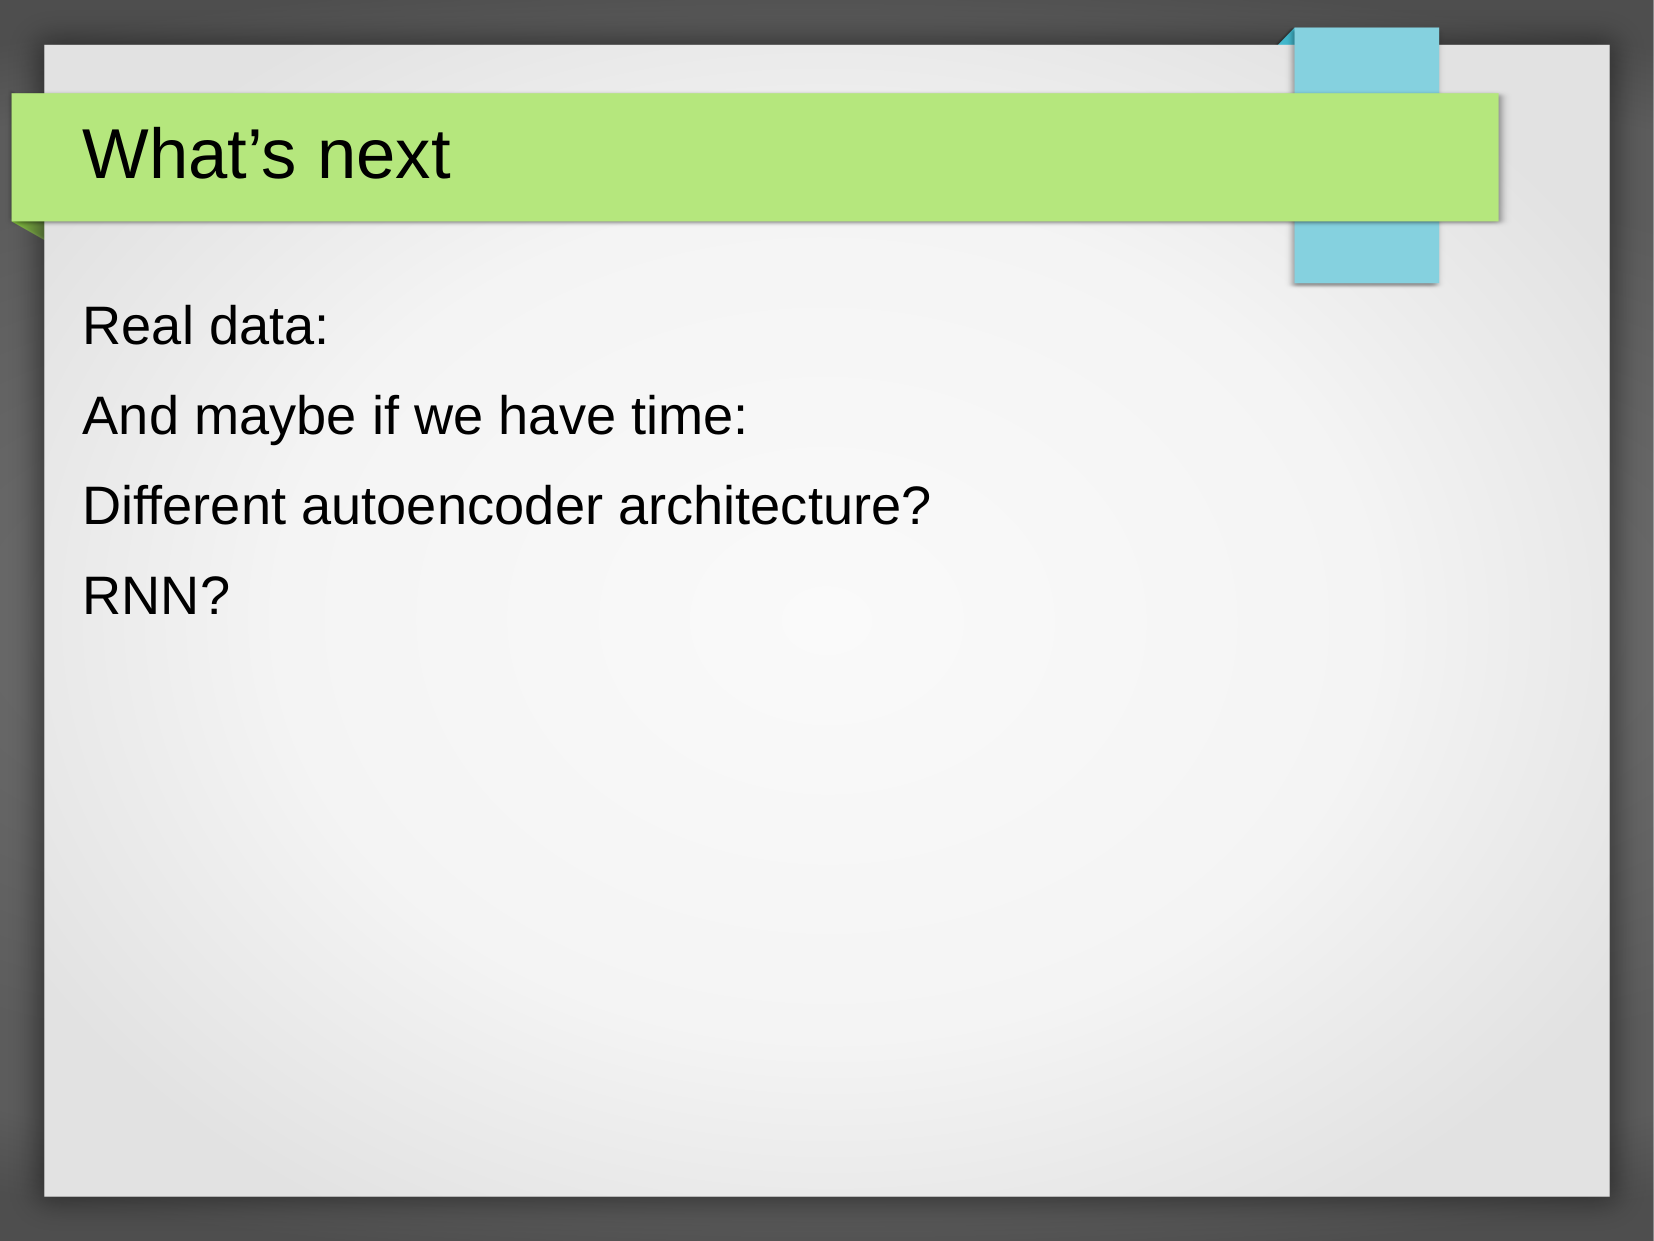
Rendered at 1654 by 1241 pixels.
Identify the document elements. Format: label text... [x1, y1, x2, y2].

picture [0, 0, 1654, 1241]
title What’s next [82, 94, 1264, 213]
list Real data: And maybe if we have time: Different autoencoder architecture? RNN? [82, 295, 1571, 1015]
